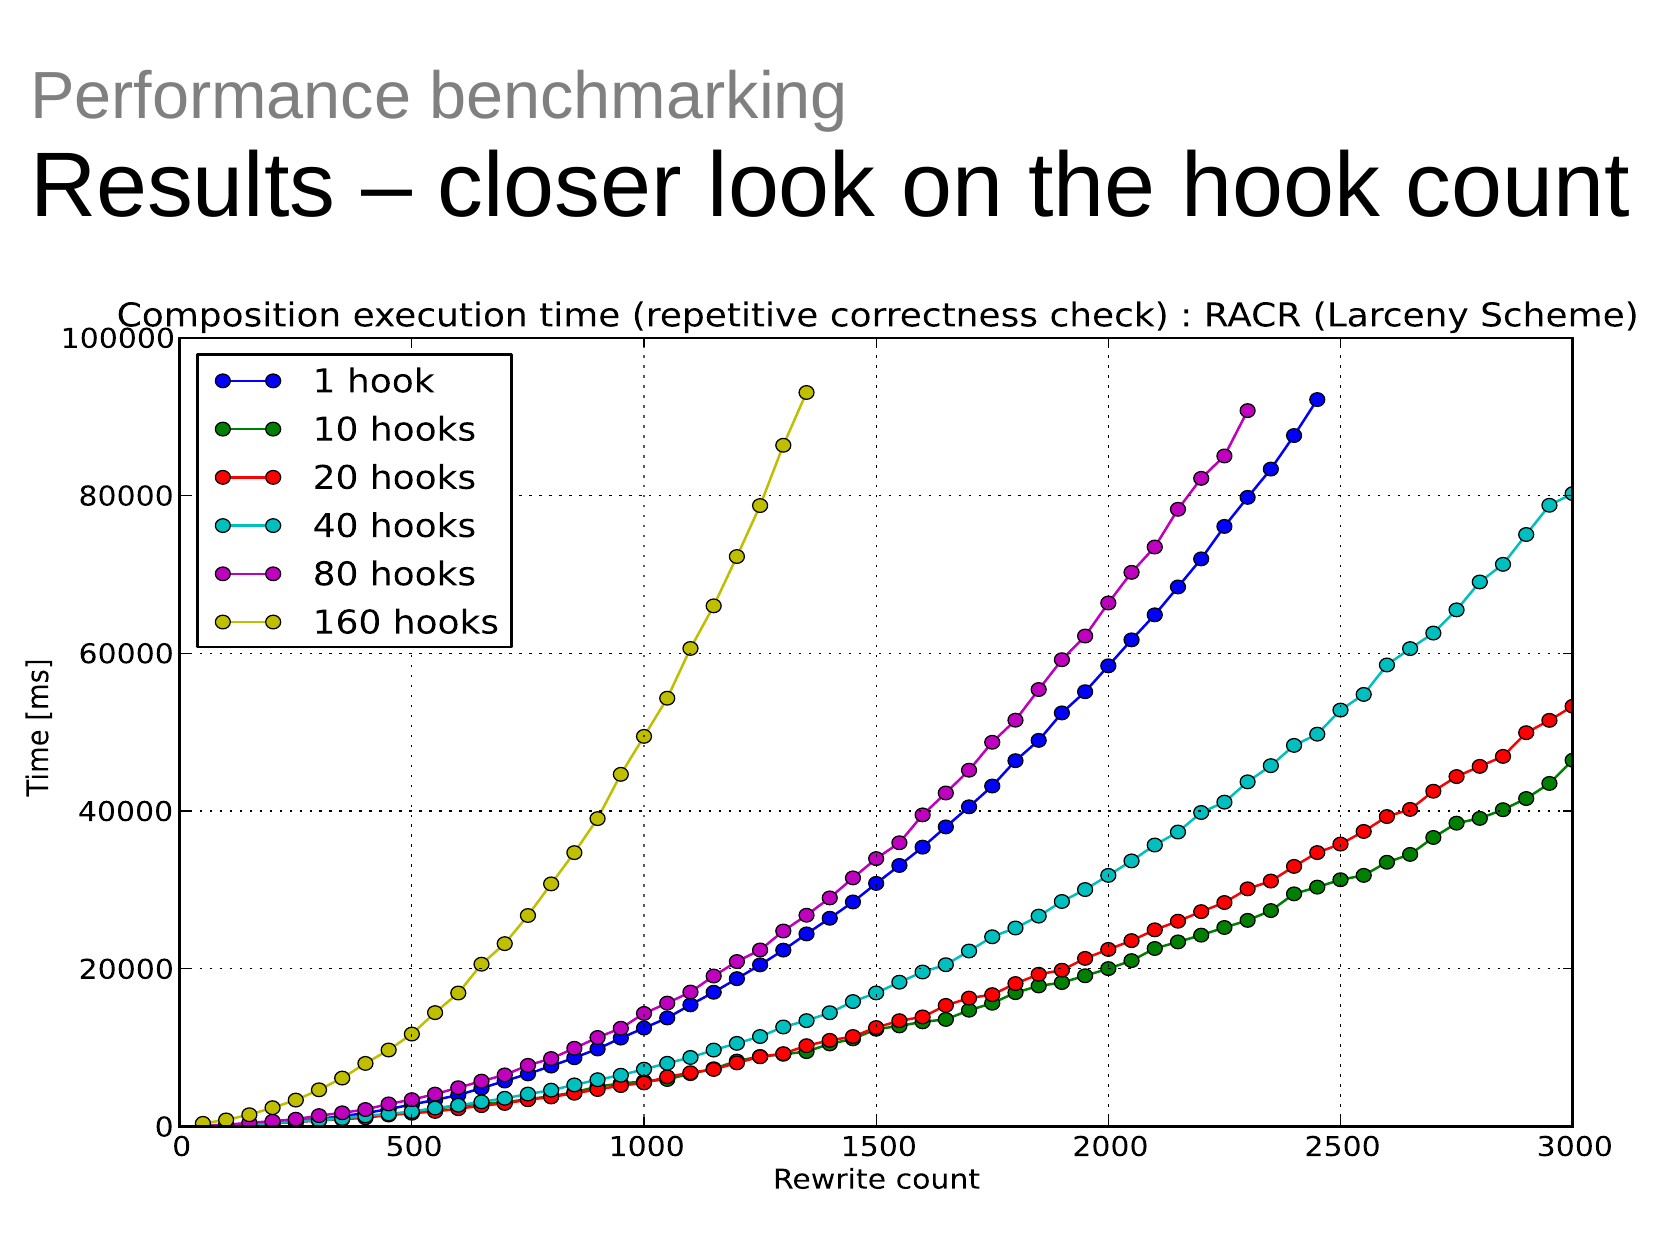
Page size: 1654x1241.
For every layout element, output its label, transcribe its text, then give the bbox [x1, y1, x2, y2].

title Performance benchmarking Results – closer look on the hook count [30, 43, 1636, 251]
picture [3, 285, 1654, 1205]
